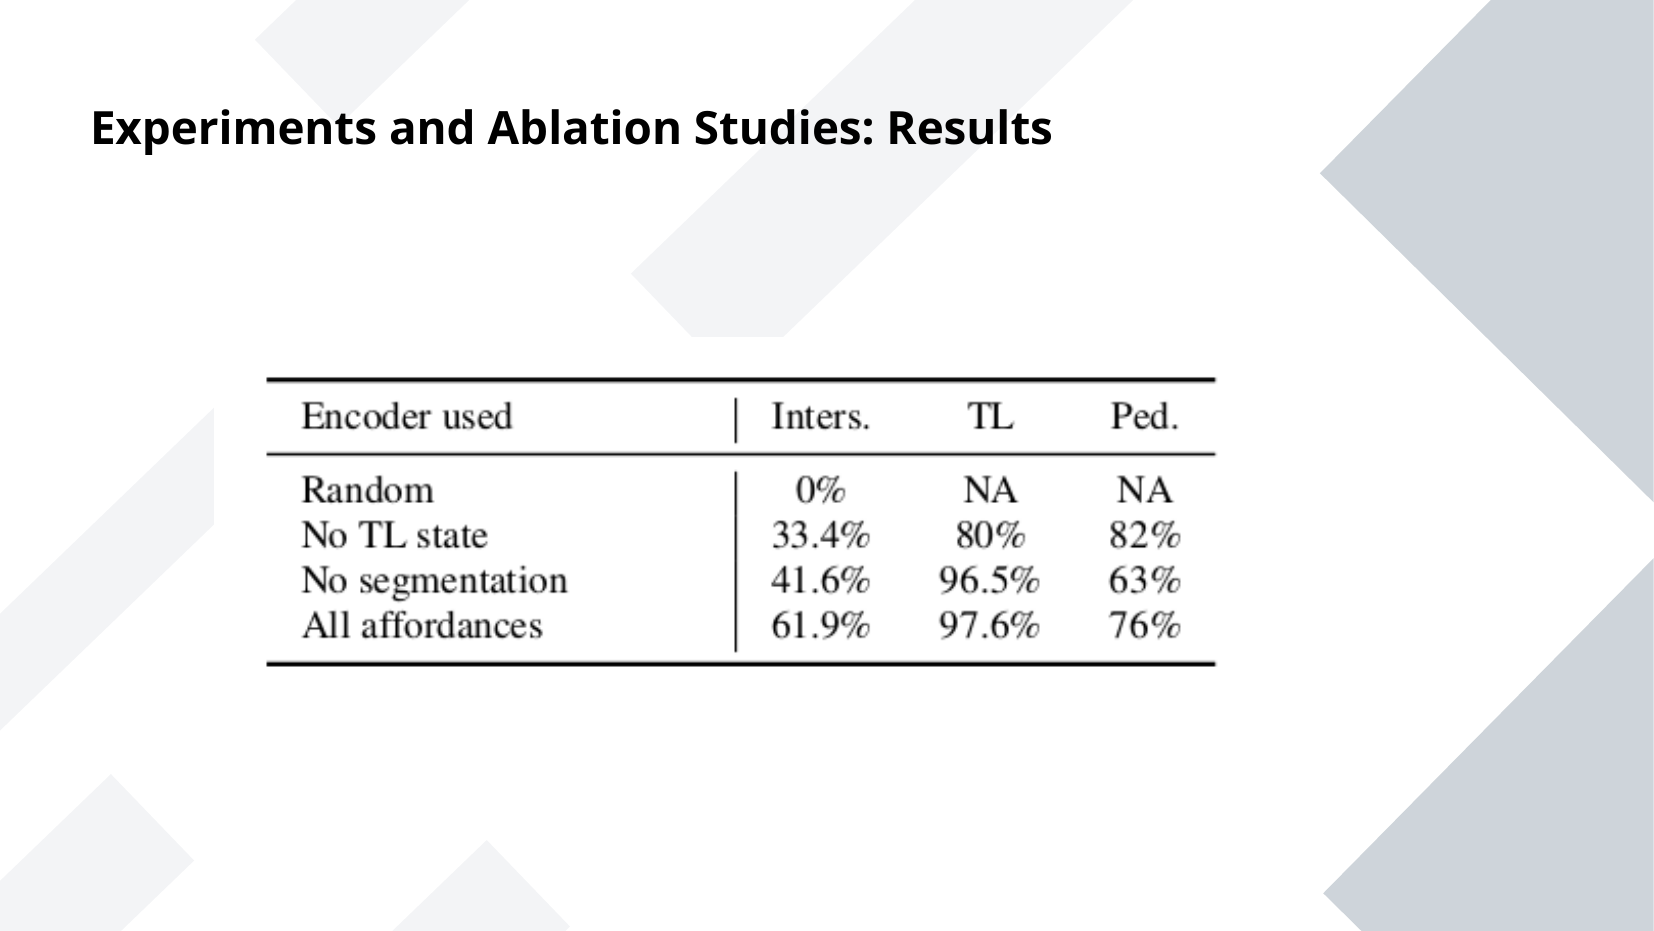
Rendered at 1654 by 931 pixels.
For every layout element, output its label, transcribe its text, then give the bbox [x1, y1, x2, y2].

picture [214, 337, 1238, 669]
text_box Experiments and Ablation Studies: Results [75, 88, 1418, 263]
